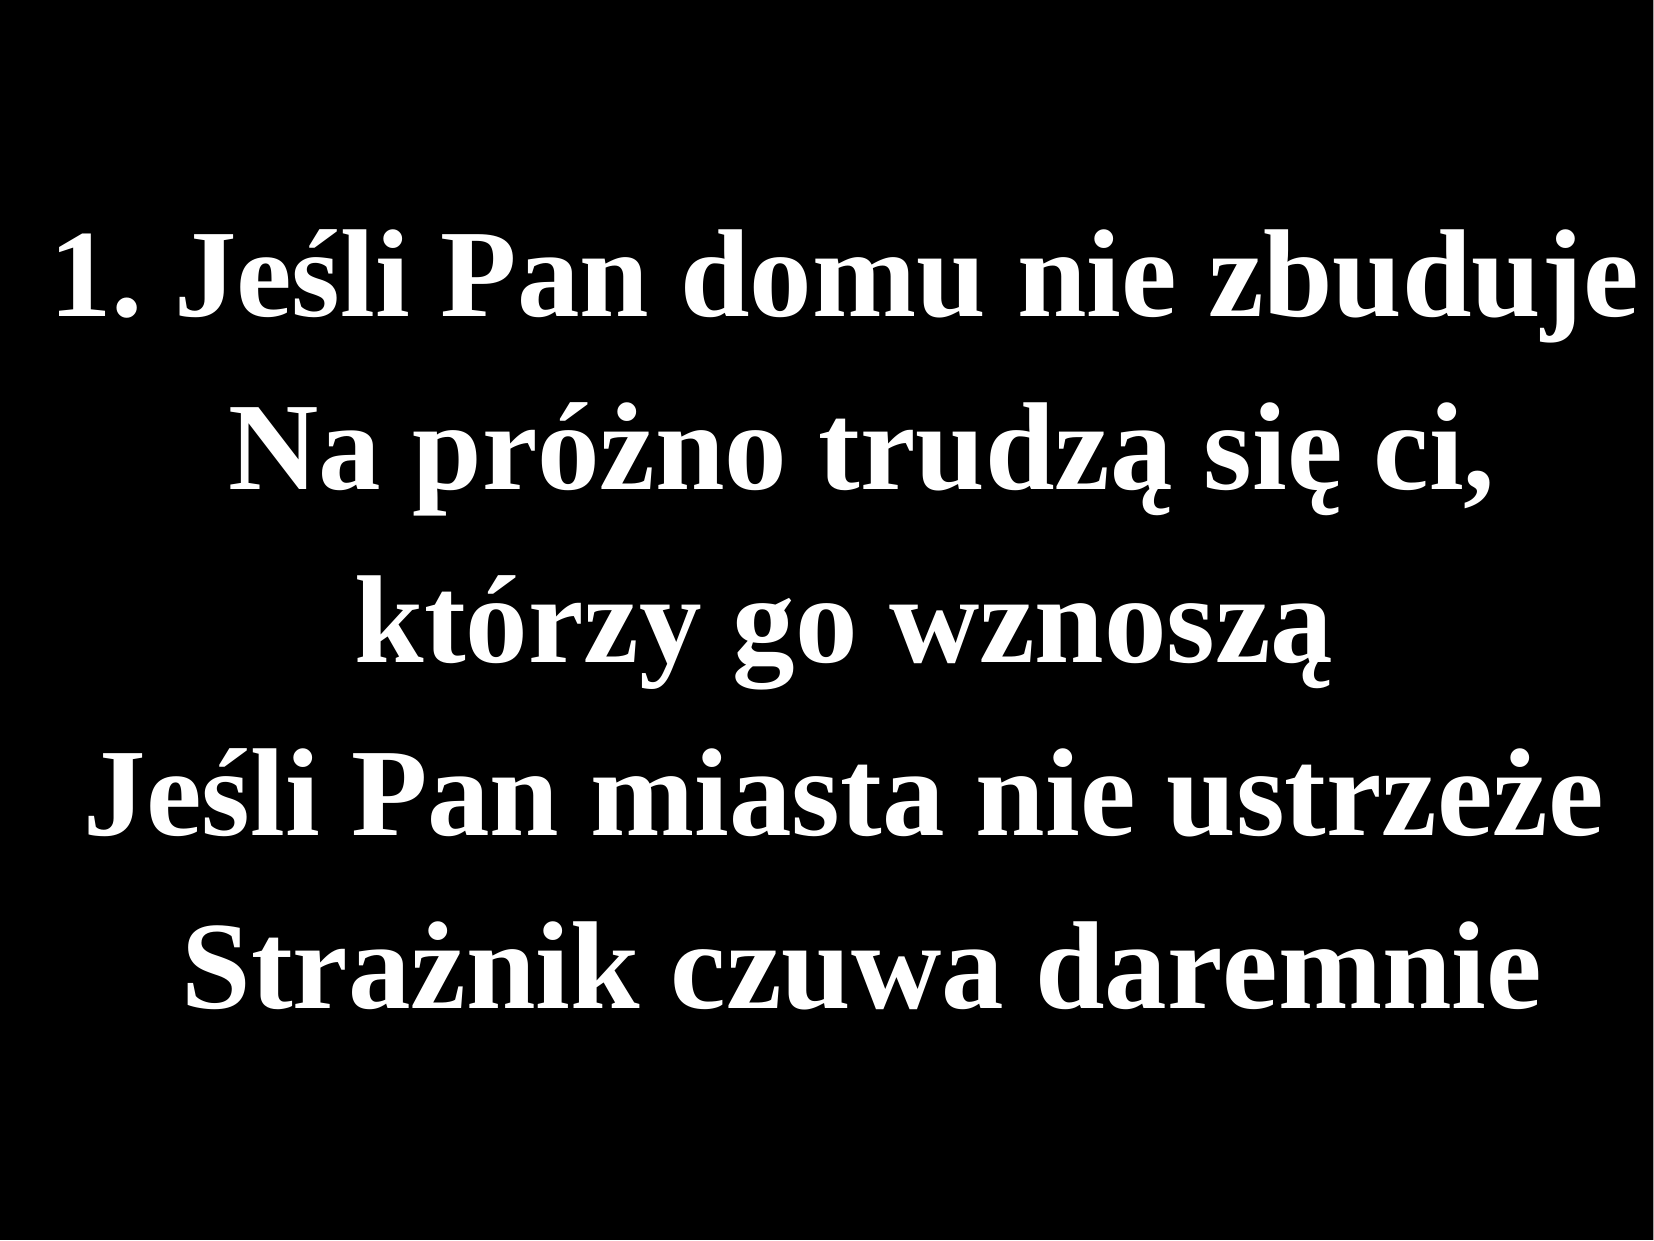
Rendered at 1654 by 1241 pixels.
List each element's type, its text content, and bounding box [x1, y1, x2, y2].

subtitle 1. Jeśli Pan domu nie zbuduje ppp Na próżno trudzą się ci, ppp którzy go wznoszą ppp Jeśli Pan miasta nie ustrzeże ppp Strażnik czuwa daremnie [0, 0, 1654, 1241]
